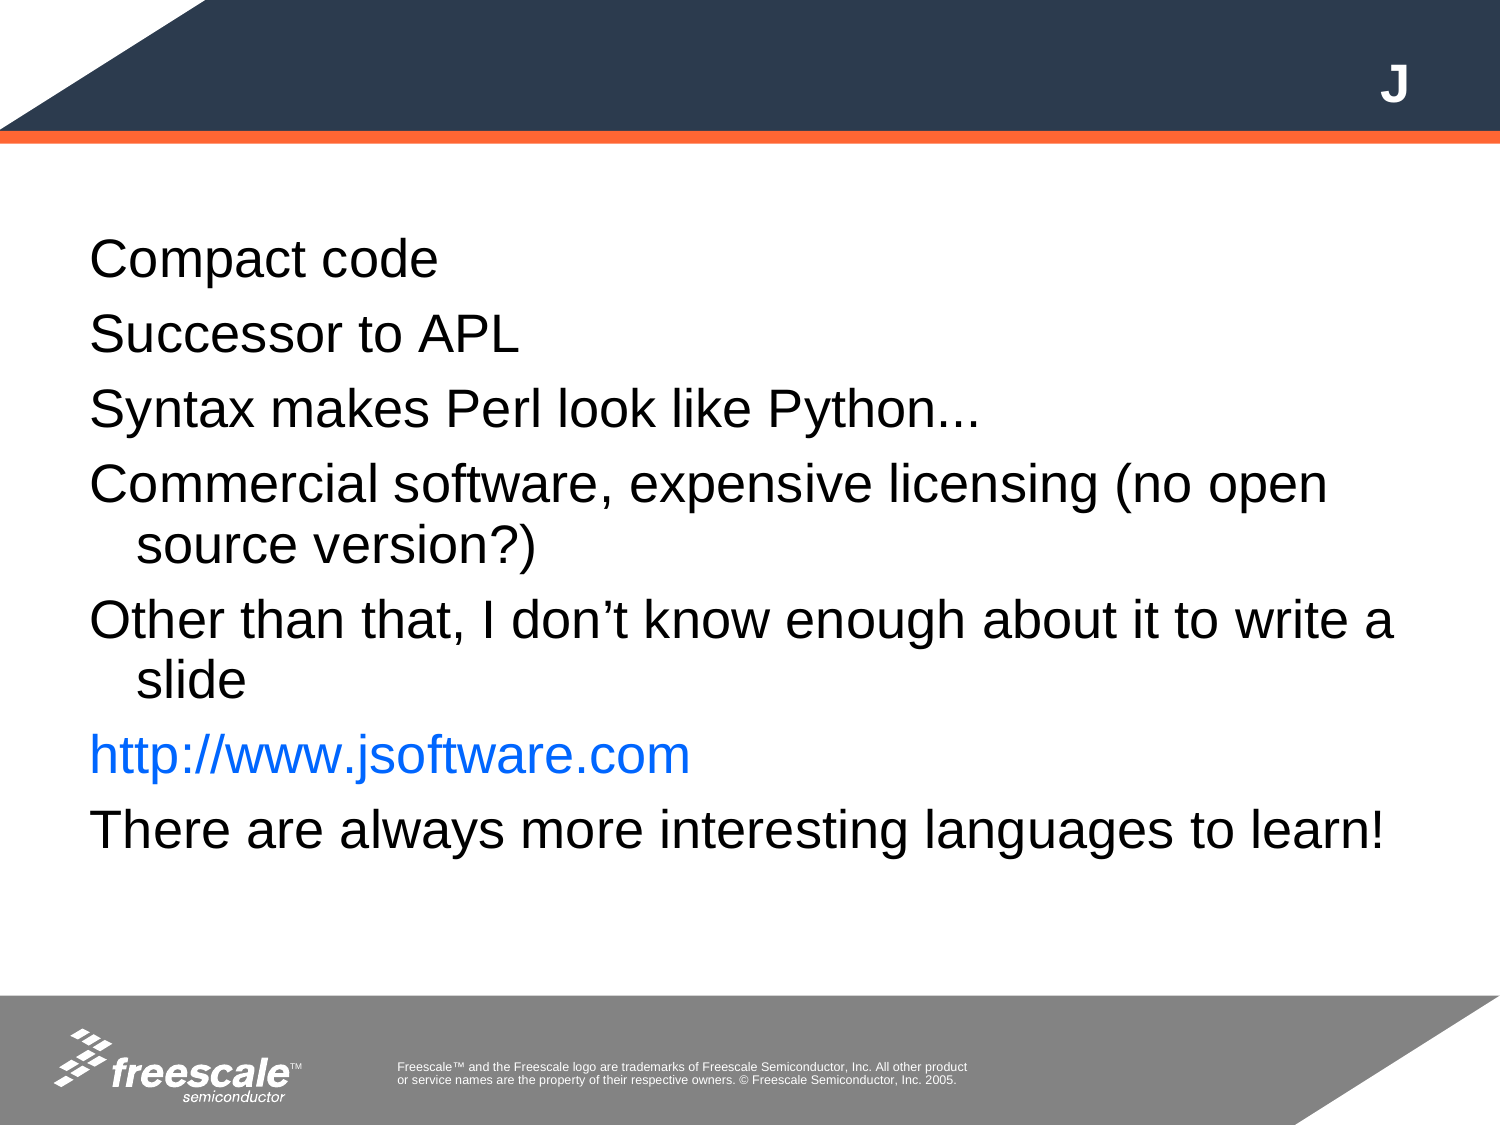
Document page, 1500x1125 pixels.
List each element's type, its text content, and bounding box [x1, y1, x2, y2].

list Compact code Successor to APL Syntax makes Perl look like Python... Commercial software, expensive licensing (no open source version?) Other than that, I don’t know enough about it to write a slide http://www.jsoftware.com There are always more interesting languages to learn! [75, 224, 1426, 975]
title J [75, 27, 1426, 146]
